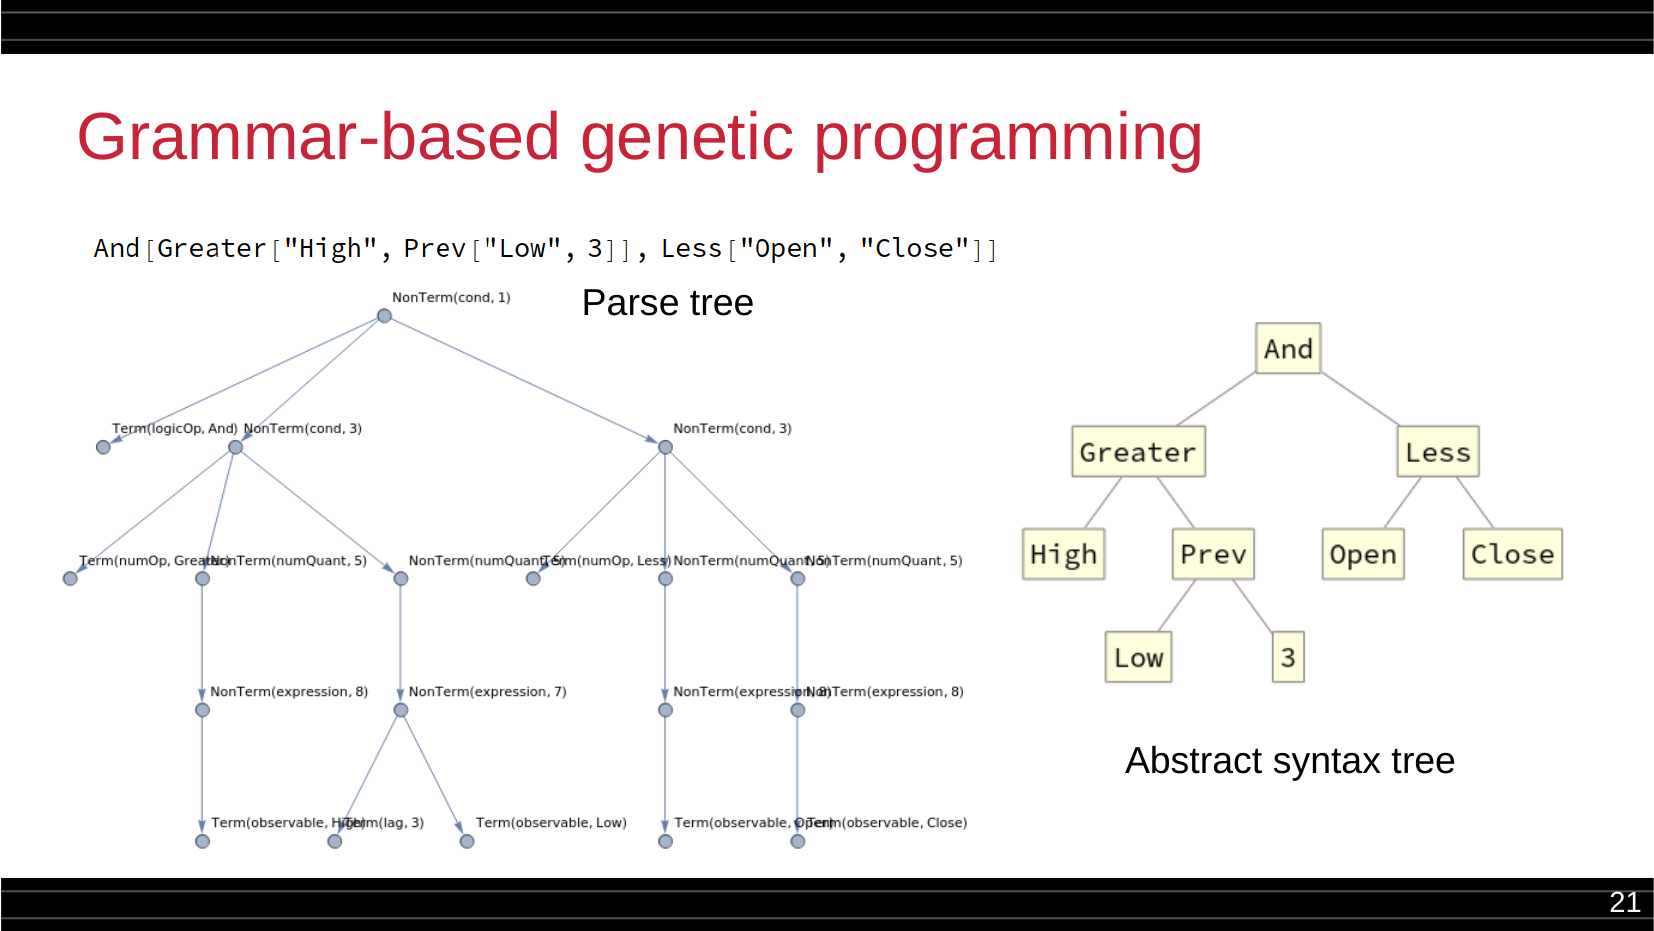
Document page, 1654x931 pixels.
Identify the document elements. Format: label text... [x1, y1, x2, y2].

picture [47, 212, 1029, 863]
picture [1, 878, 1654, 931]
text_box Abstract syntax tree [1110, 732, 1654, 790]
text_box Parse tree [566, 273, 945, 331]
title Grammar-based genetic programming [76, 59, 1565, 215]
picture [1008, 310, 1571, 697]
picture [1, 0, 1654, 54]
